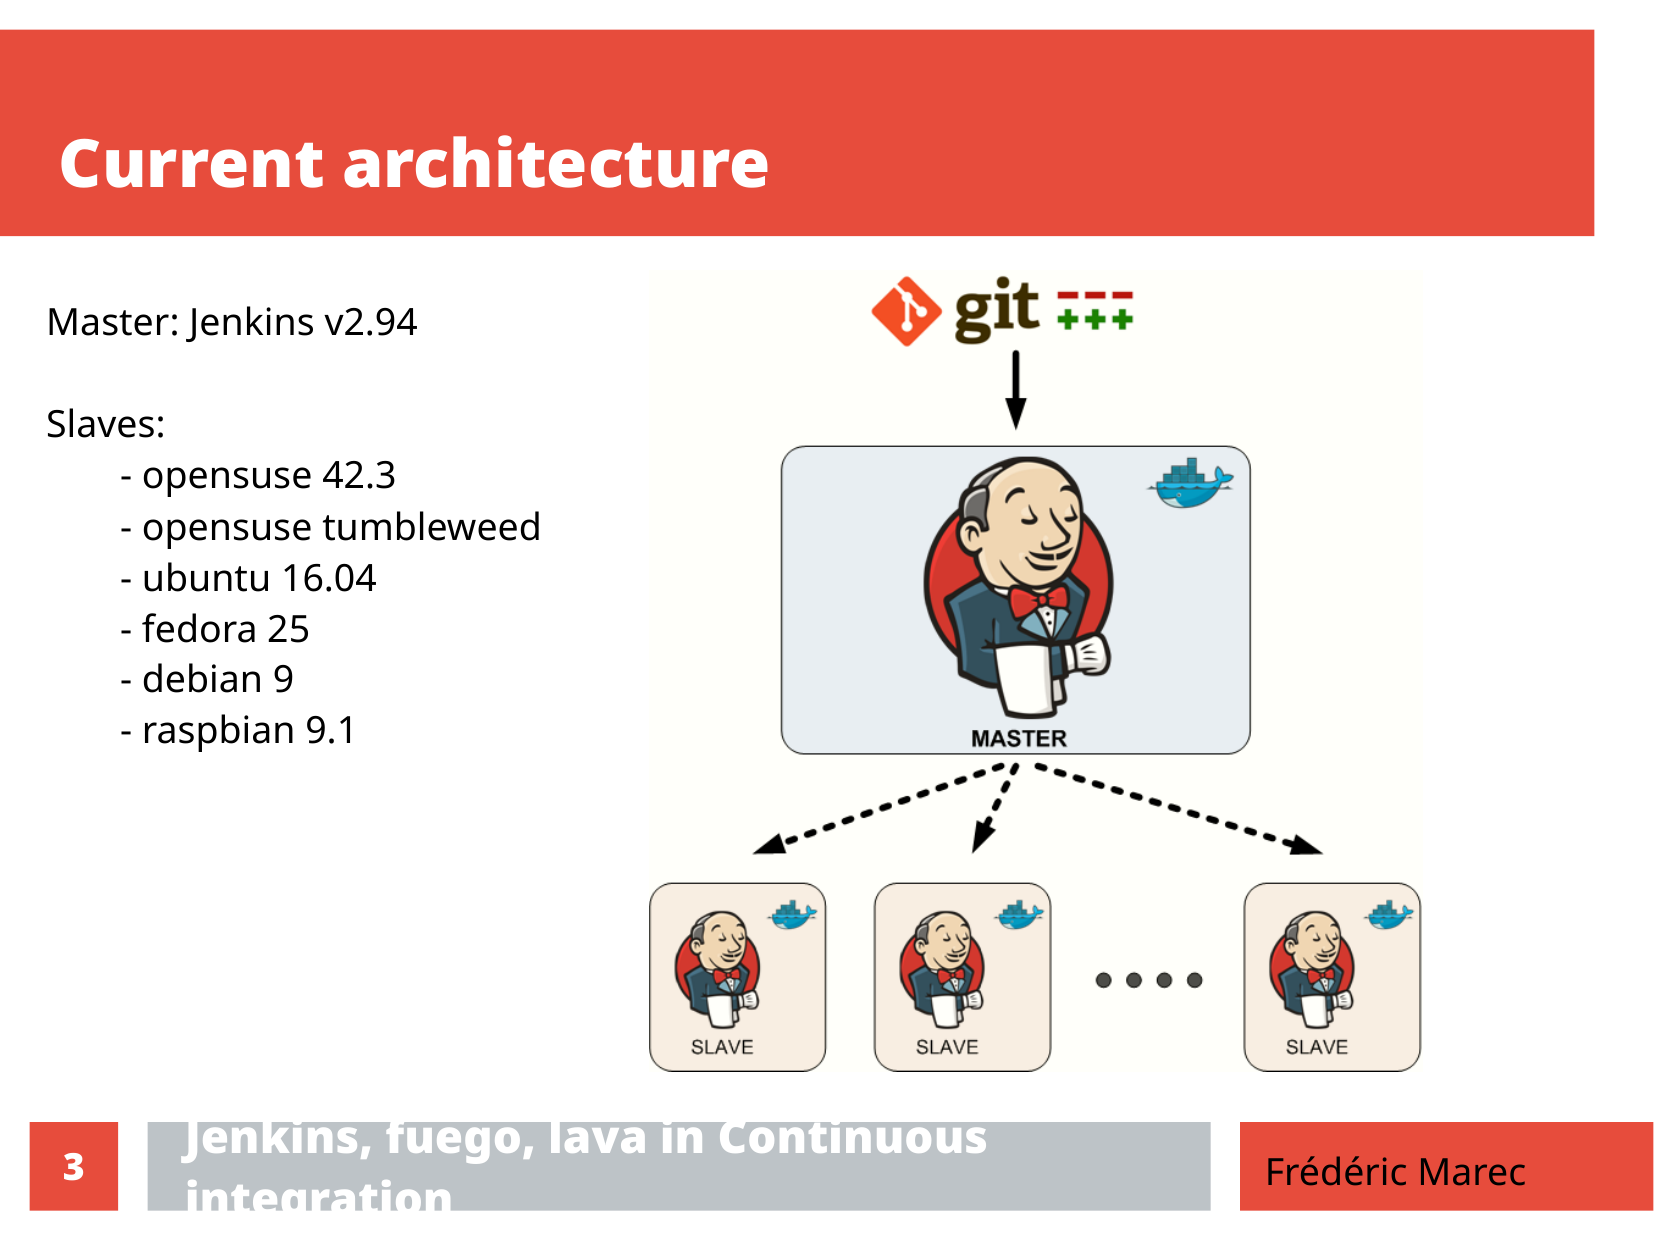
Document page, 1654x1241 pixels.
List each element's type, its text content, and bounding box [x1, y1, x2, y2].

text_box Master: Jenkins v2.94 Slaves: - opensuse 42.3 - opensuse tumbleweed - ubuntu 16.04 - fedora 25 - debian 9 - raspbian 9.1 [31, 288, 632, 772]
picture [649, 270, 1423, 1072]
title Jenkins, fuego, lava in Continuous integration [184, 1104, 1250, 1201]
title Current architecture [59, 59, 1595, 207]
text_box Frédéric Marec [1249, 1138, 1654, 1201]
